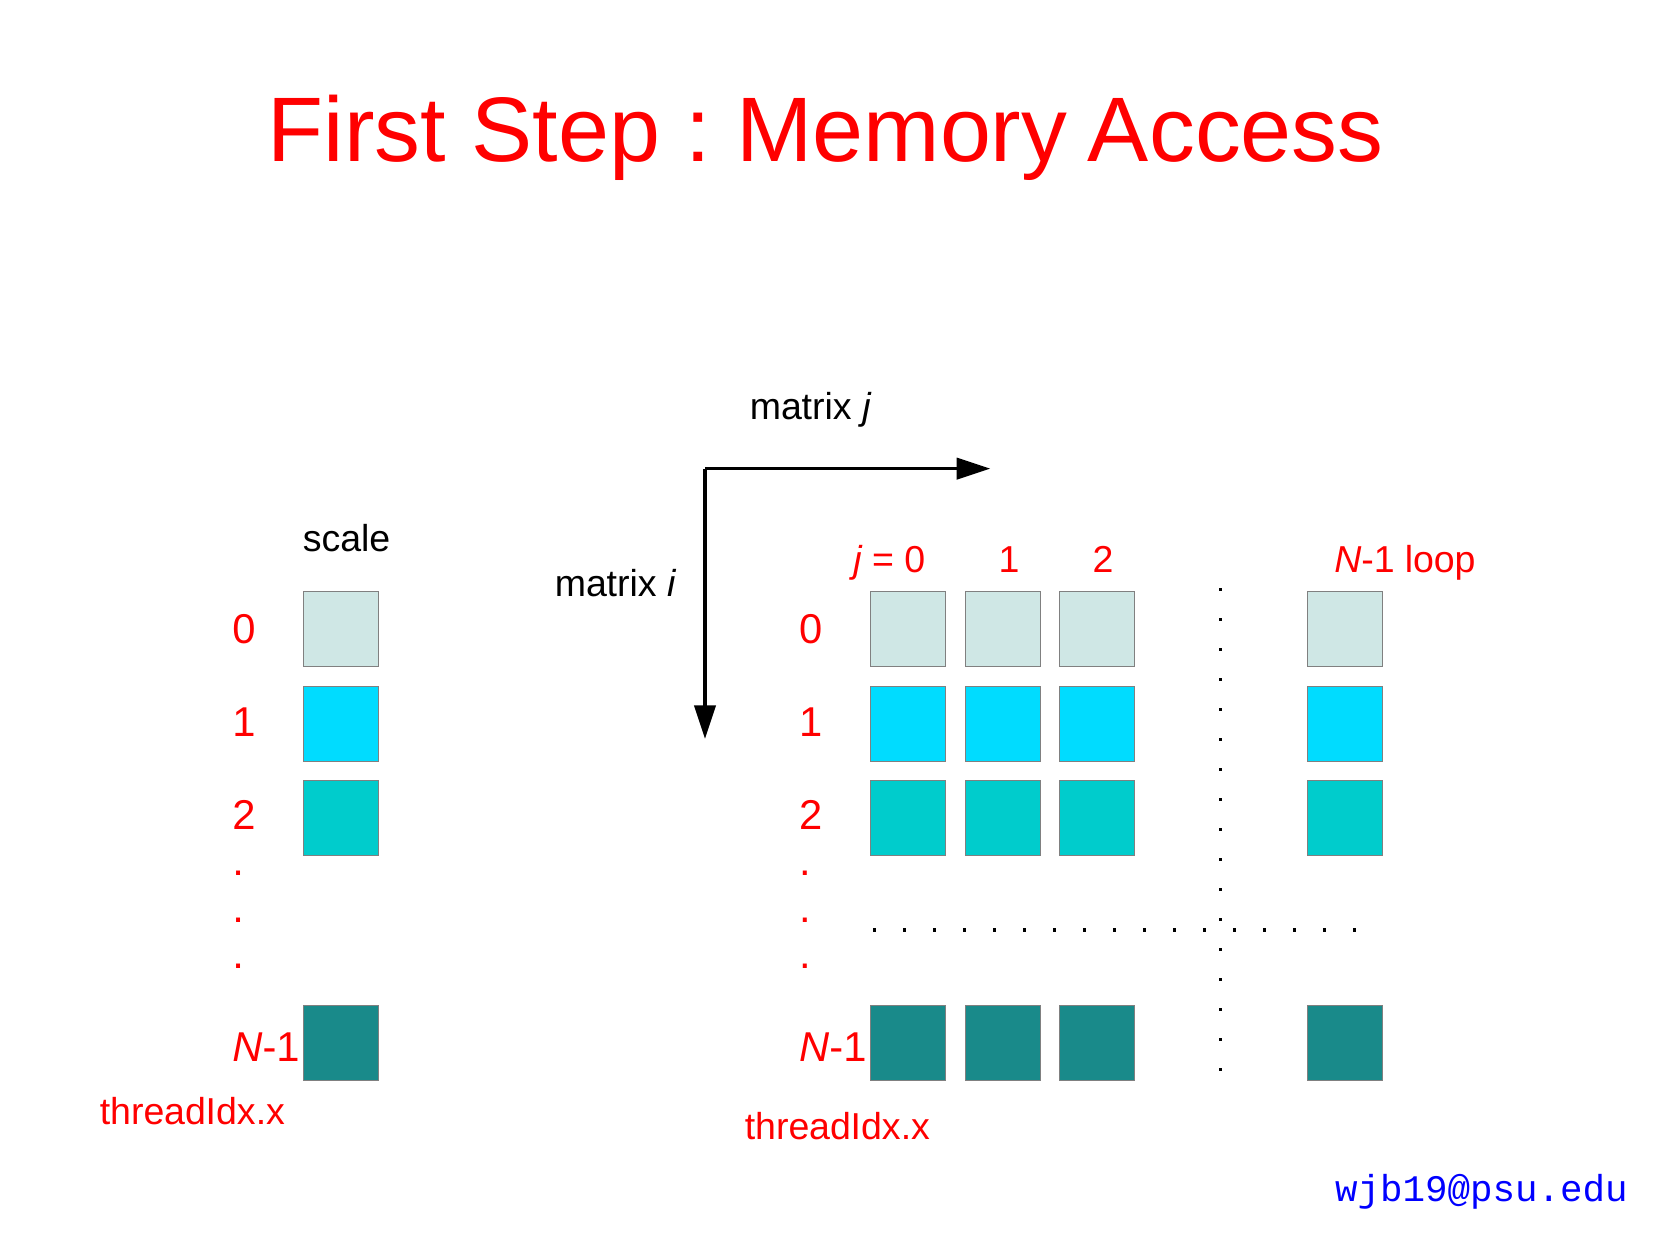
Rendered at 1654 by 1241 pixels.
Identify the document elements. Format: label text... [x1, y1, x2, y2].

text_box threadIdx.x [85, 1083, 301, 1141]
text_box [1307, 686, 1383, 762]
text_box 0 1 2 . . . N-1 [217, 598, 315, 1078]
text_box [1059, 1005, 1135, 1081]
text_box wjb19@psu.edu [1320, 1162, 1643, 1220]
text_box [965, 780, 1041, 856]
text_box [1059, 780, 1135, 856]
text_box [965, 591, 1041, 667]
text_box [315, 686, 379, 762]
text_box [1307, 591, 1383, 667]
text_box 0 1 2 . . . N-1 [784, 598, 882, 1078]
text_box matrix i [540, 555, 691, 612]
text_box [315, 780, 379, 856]
text_box [1059, 591, 1135, 667]
text_box [870, 1005, 946, 1081]
text_box [965, 1005, 1041, 1081]
text_box j = 0 1 2 N-1 loop [838, 531, 1491, 589]
text_box [882, 780, 946, 856]
text_box matrix j [735, 378, 886, 436]
text_box [882, 686, 946, 762]
text_box scale [288, 510, 406, 567]
text_box [1059, 686, 1135, 762]
text_box threadIdx.x [730, 1098, 946, 1156]
text_box [965, 686, 1041, 762]
text_box [870, 591, 946, 667]
text_box [303, 591, 379, 667]
text_box [303, 1005, 379, 1081]
text_box [1307, 1005, 1383, 1081]
text_box [1307, 780, 1383, 856]
title First Step : Memory Access [82, 25, 1571, 233]
